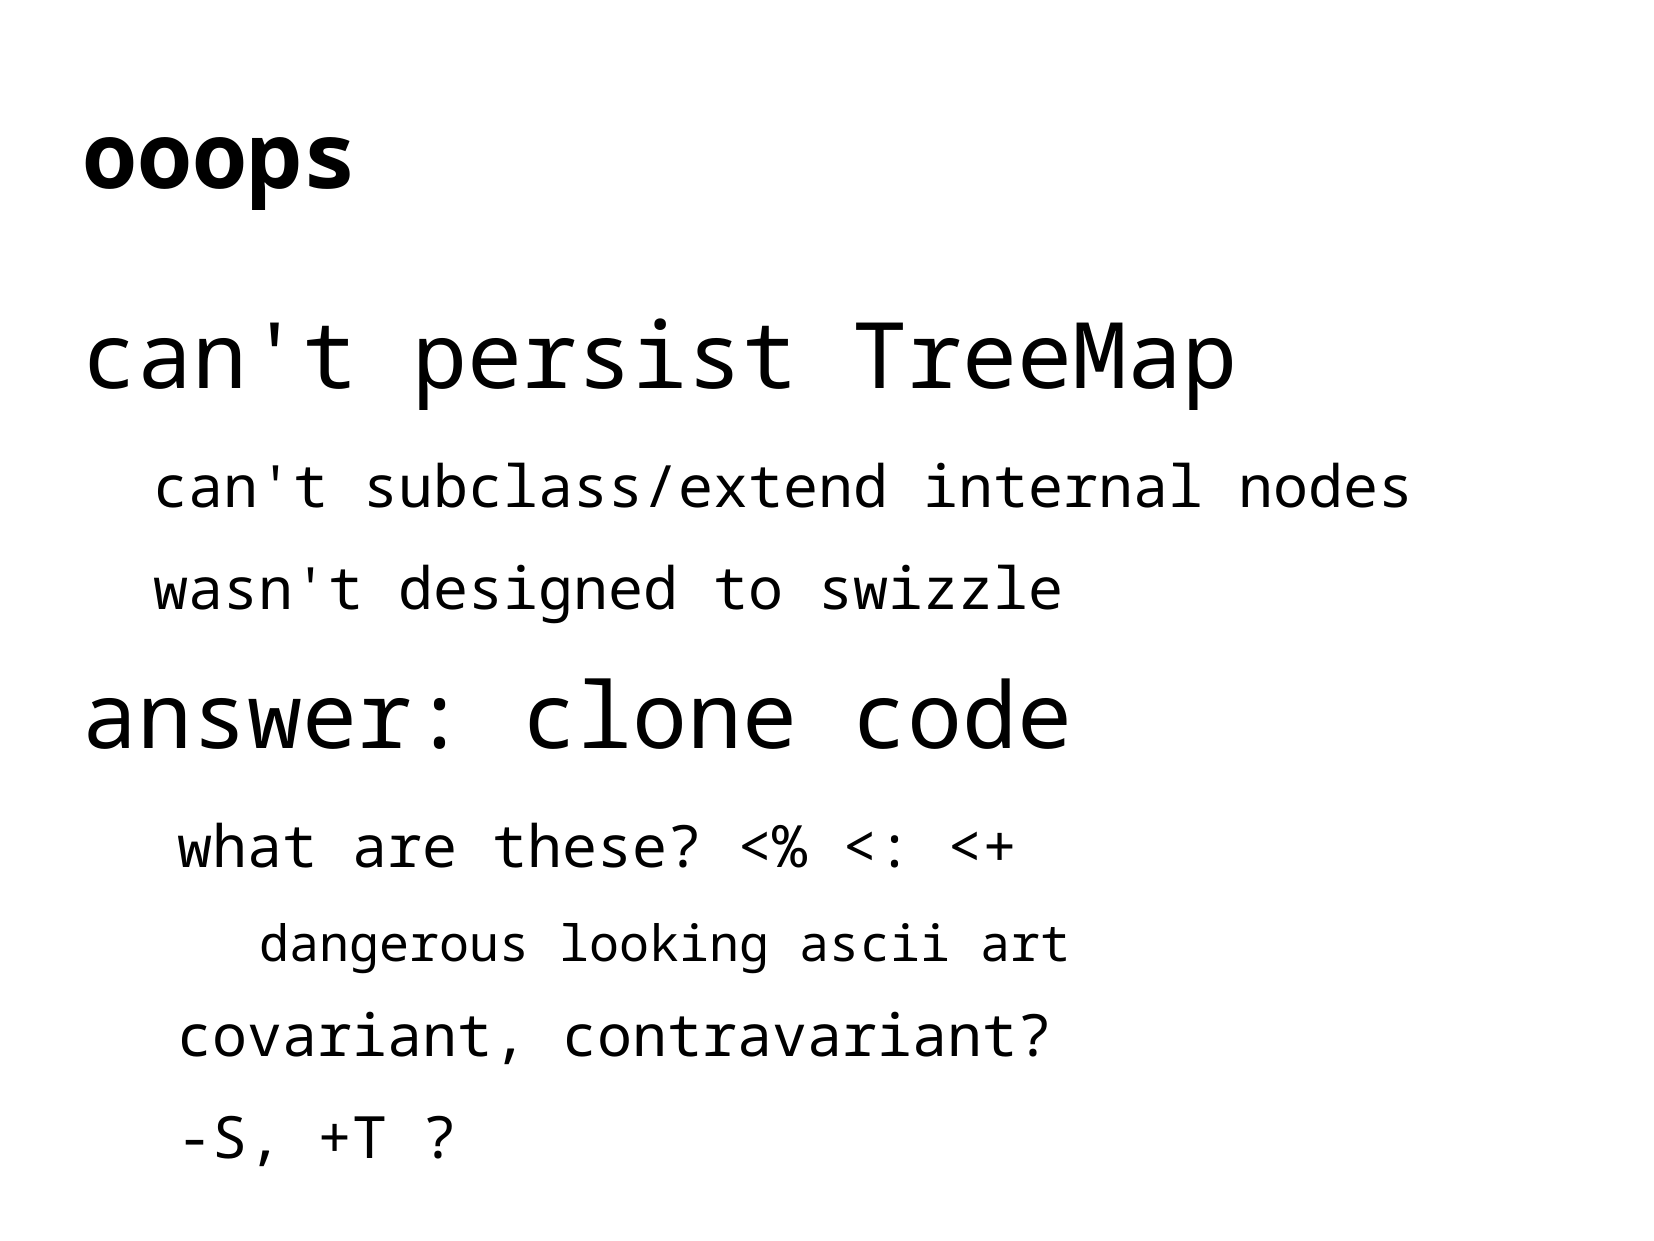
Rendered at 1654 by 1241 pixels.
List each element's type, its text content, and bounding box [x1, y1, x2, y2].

list can't persist TreeMap can't subclass/extend internal nodes wasn't designed to swizzle answer: clone code what are these? <% <: <+ dangerous looking ascii art covariant, contravariant? -S, +T ? [82, 290, 1571, 1094]
title ooops [82, 56, 1571, 250]
